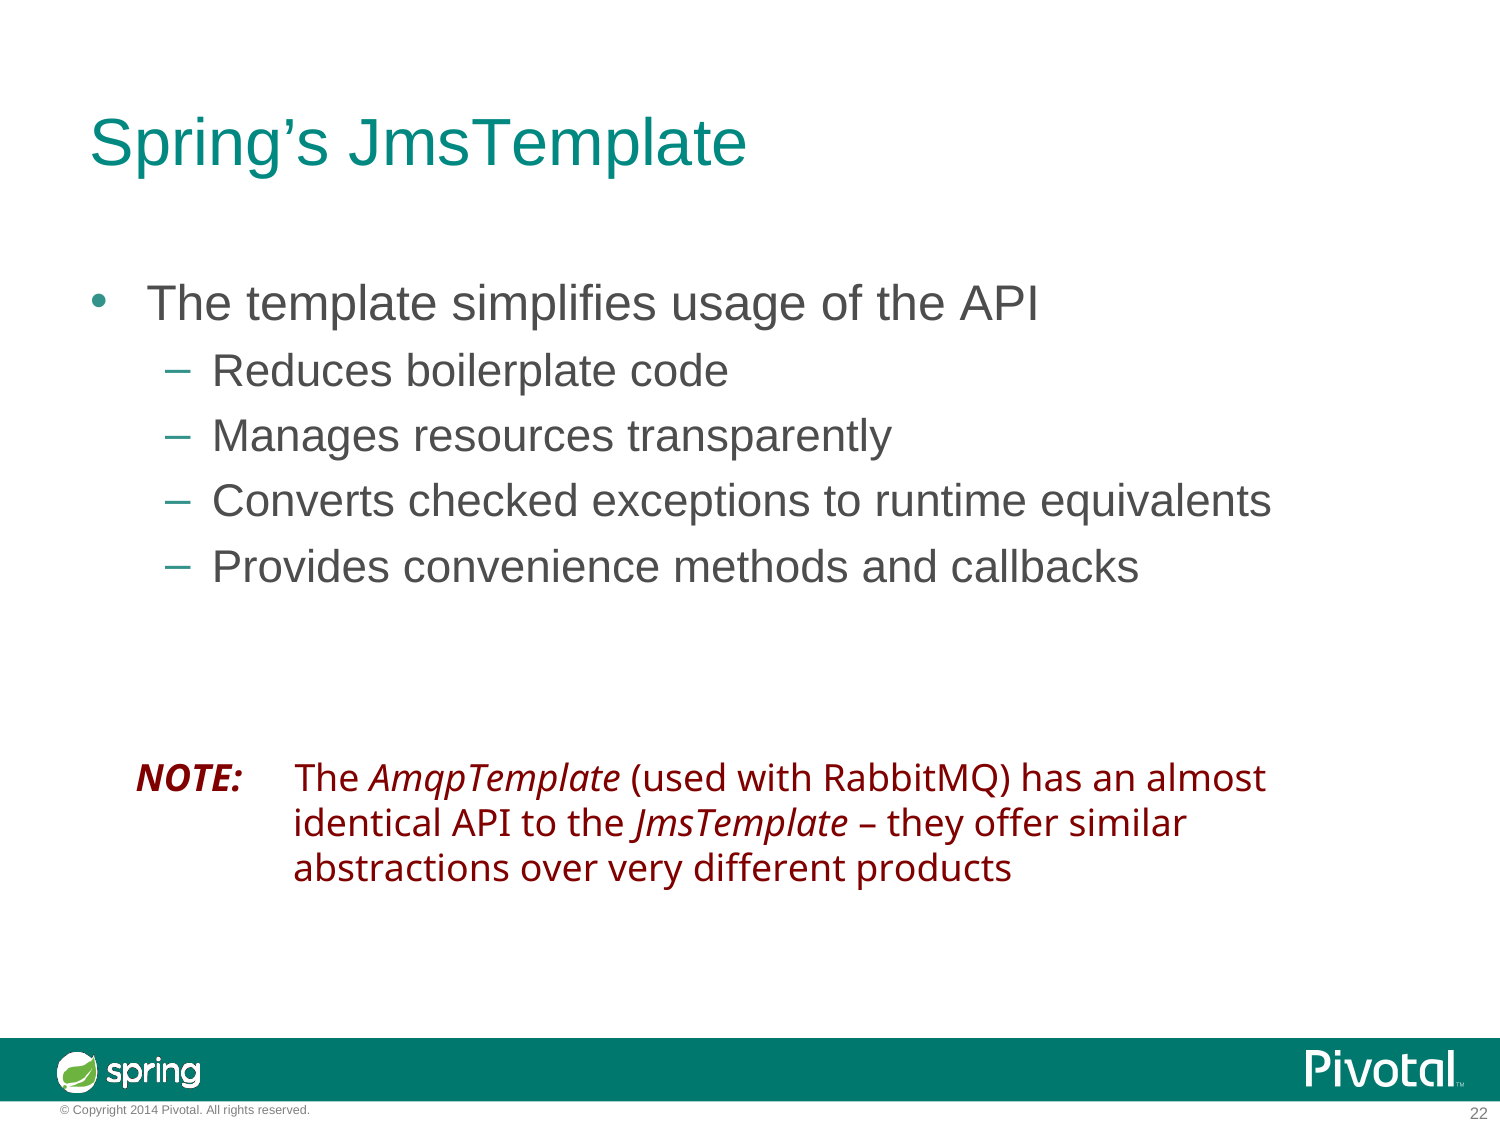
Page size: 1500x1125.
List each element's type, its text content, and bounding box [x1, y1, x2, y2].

picture [1306, 1050, 1464, 1087]
list The template simplifies usage of the API Reduces boilerplate code Manages resources transparently Converts checked exceptions to runtime equivalents Provides convenience methods and callbacks [75, 262, 1426, 1005]
text_box NOTE: The AmqpTemplate (used with RabbitMQ) has an almost identical API to the JmsTemplate – they offer similar abstractions over very different products [116, 746, 1369, 897]
picture [32, 1041, 210, 1103]
title Spring’s JmsTemplate [75, 44, 1426, 233]
